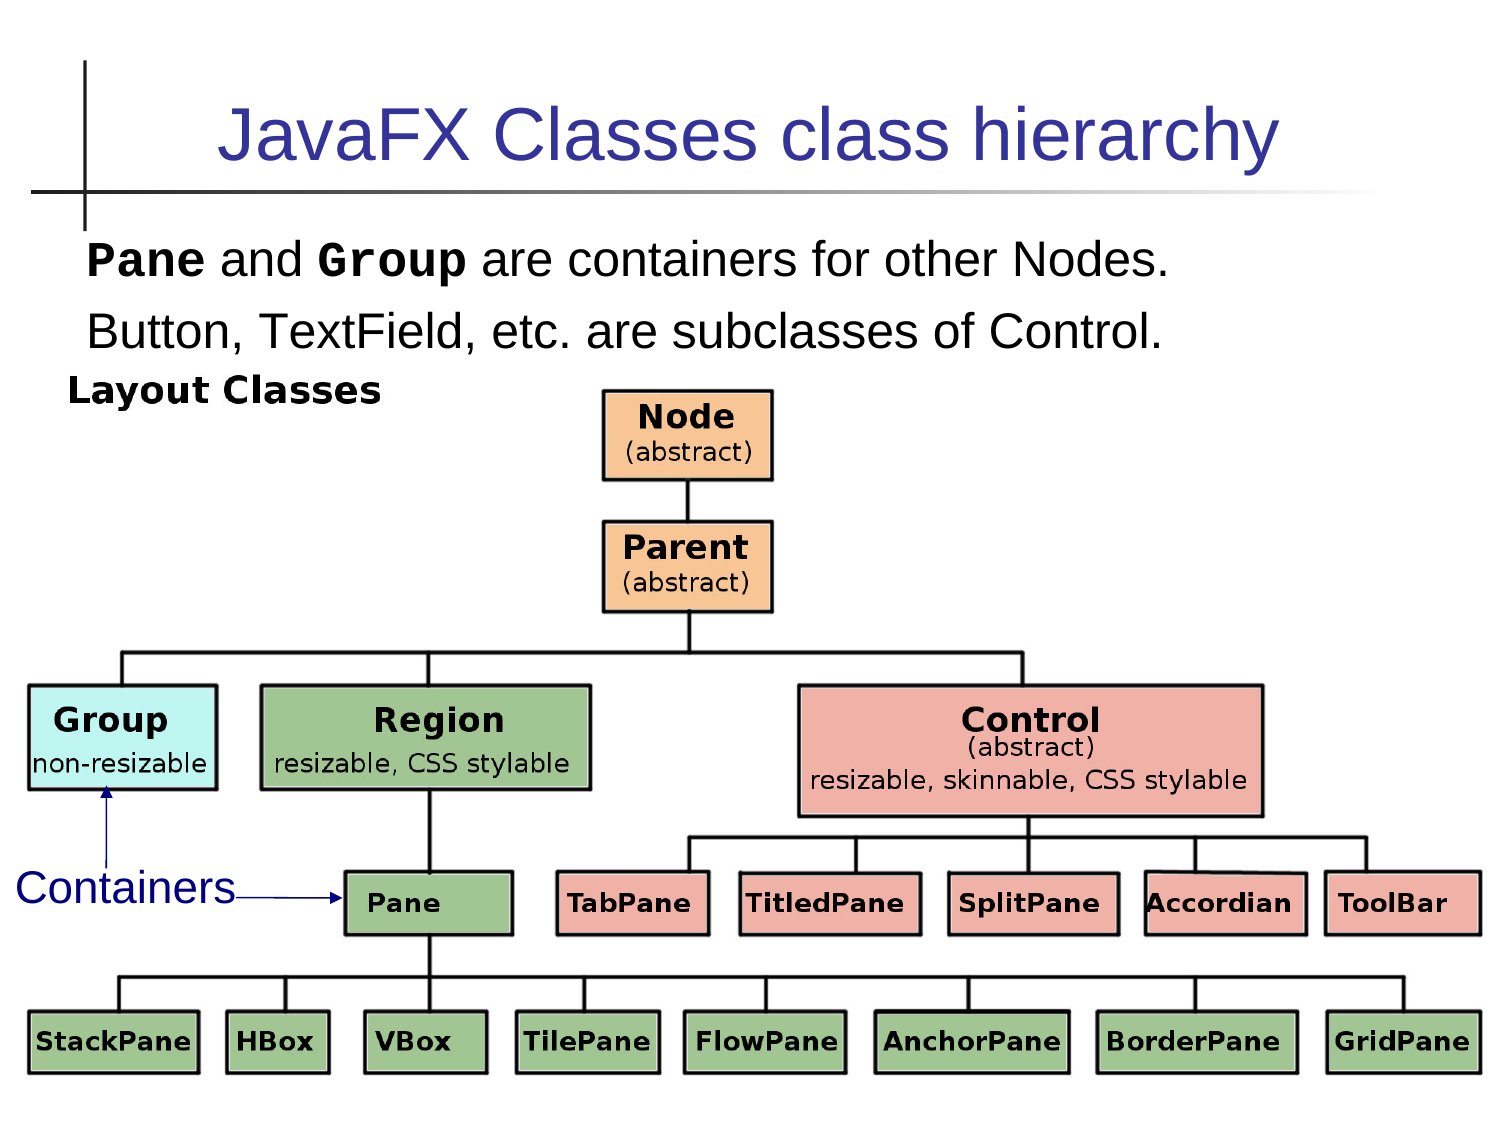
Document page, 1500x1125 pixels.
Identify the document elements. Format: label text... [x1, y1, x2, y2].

list Pane and Group are containers for other Nodes. Button, TextField, etc. are subclasses of Control. [70, 218, 1369, 372]
title JavaFX Classes class hierarchy [100, 42, 1399, 184]
picture [0, 372, 1500, 1117]
text_box Containers [0, 850, 272, 922]
